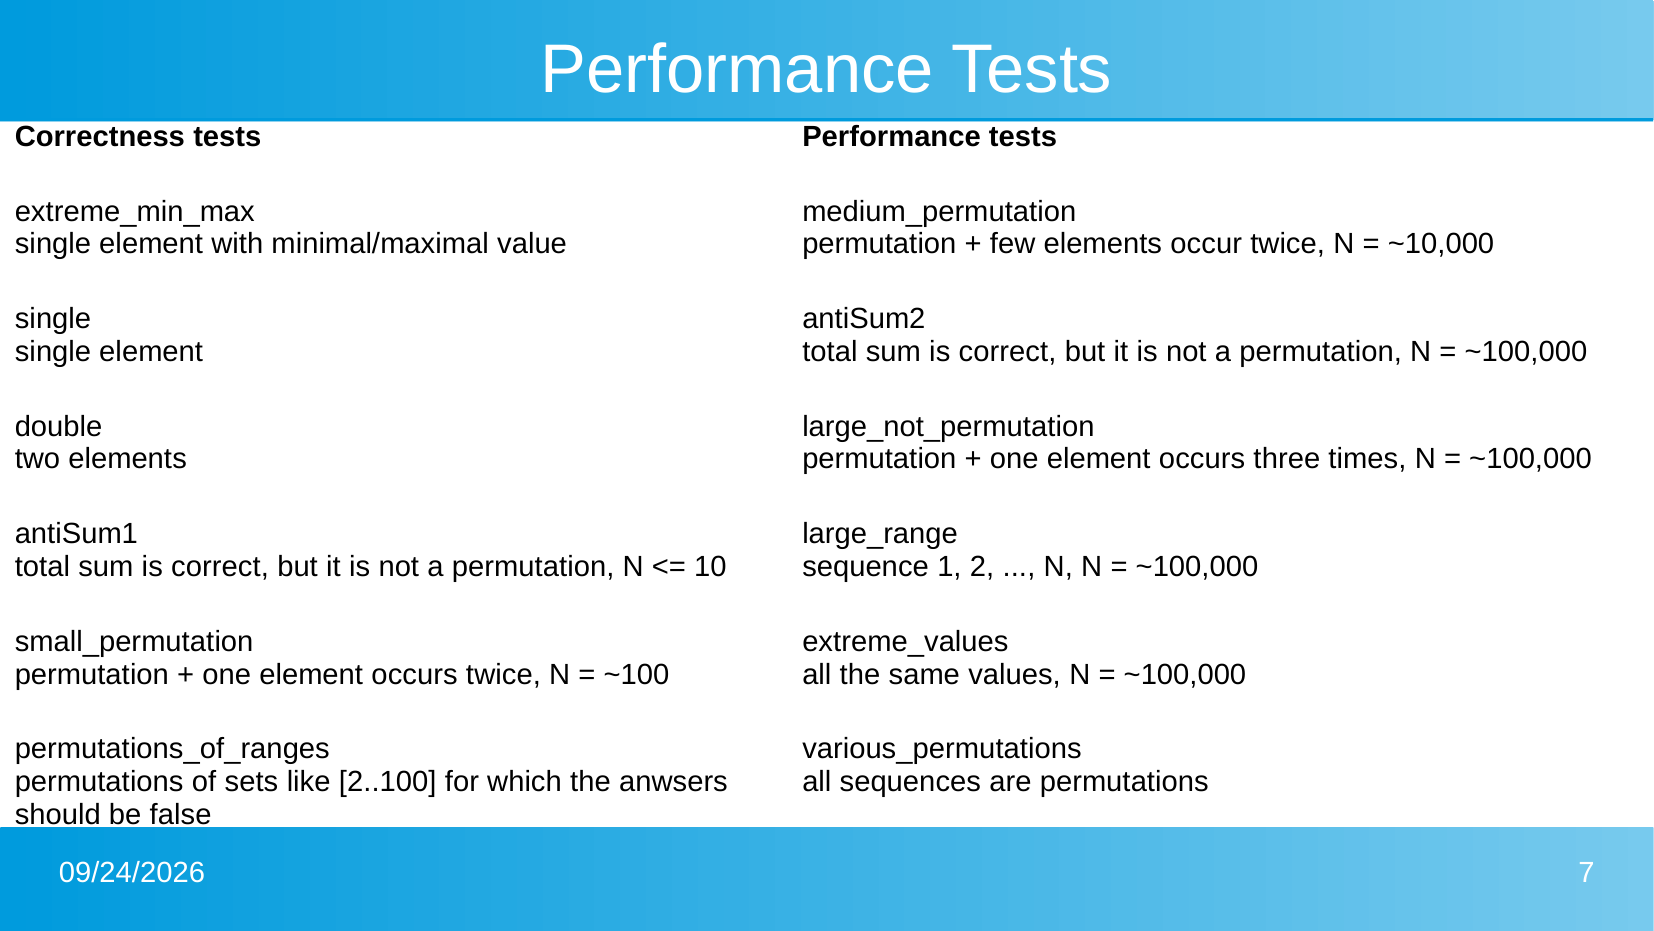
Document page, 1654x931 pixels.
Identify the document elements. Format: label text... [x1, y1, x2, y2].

text_box Correctness tests extreme_min_max single element with minimal/maximal value single single element double two elements antiSum1 total sum is correct, but it is not a permutation, N <= 10 small_permutation permutation + one element occurs twice, N = ~100 permutations_of_ranges permutations of sets like [2..100] for which the anwsers should be false [0, 112, 788, 923]
title Performance Tests [59, 29, 1595, 108]
text_box Performance tests medium_permutation permutation + few elements occur twice, N = ~10,000 antiSum2 total sum is correct, but it is not a permutation, N = ~100,000 large_not_permutation permutation + one element occurs three times, N = ~100,000 large_range sequence 1, 2, ..., N, N = ~100,000 extreme_values all the same values, N = ~100,000 various_permutations all sequences are permutations [787, 112, 1613, 826]
